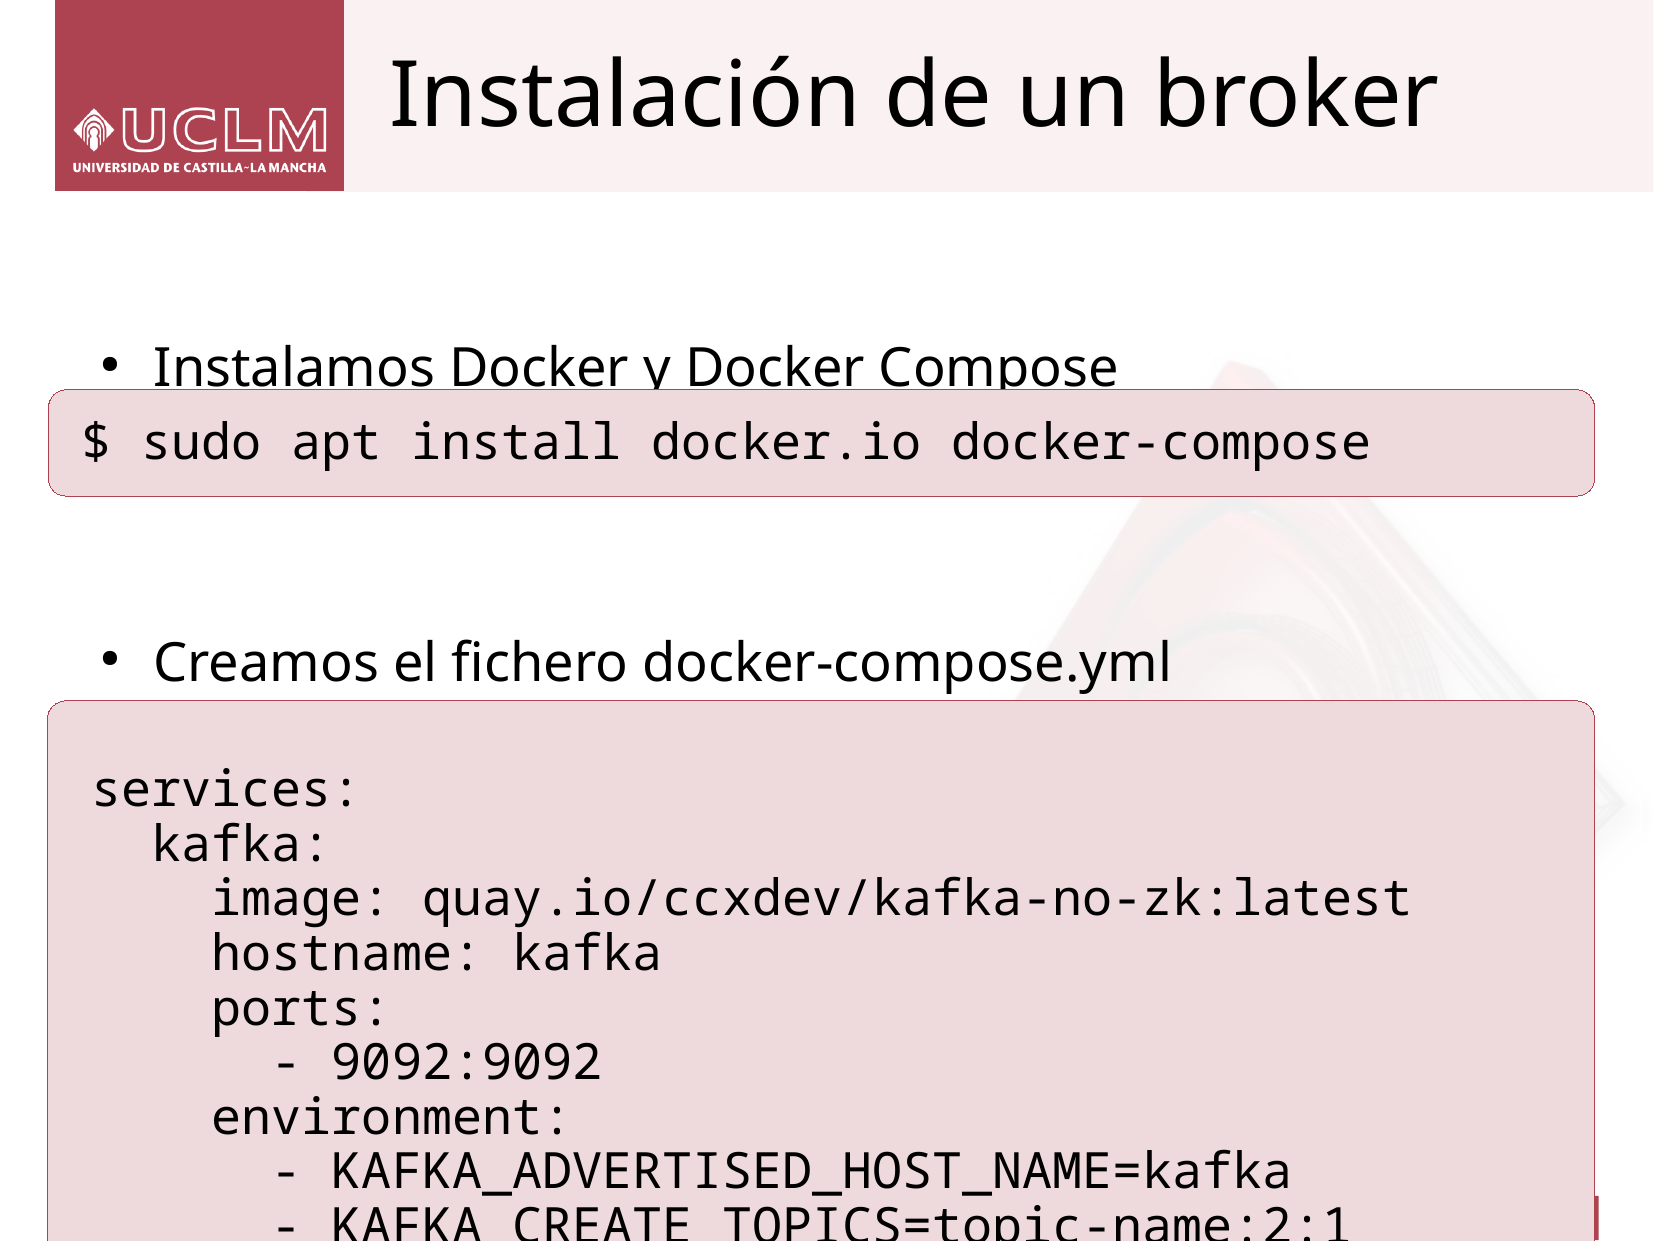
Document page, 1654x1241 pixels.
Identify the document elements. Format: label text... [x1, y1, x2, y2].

list Instalamos Docker y Docker Compose [82, 225, 1608, 448]
picture [55, 0, 344, 191]
title $ sudo apt install docker.io docker-compose [48, 389, 1595, 497]
title Instalación de un broker [389, 7, 1615, 185]
title services: kafka: image: quay.io/ccxdev/kafka-no-zk:latest hostname: kafka ports: - 9092:9092 environment: - KAFKA_ADVERTISED_HOST_NAME=kafka - KAFKA_CREATE_TOPICS=topic-name:2:1 [47, 700, 1595, 1207]
list Creamos el fichero docker-compose.yml [82, 519, 1608, 742]
